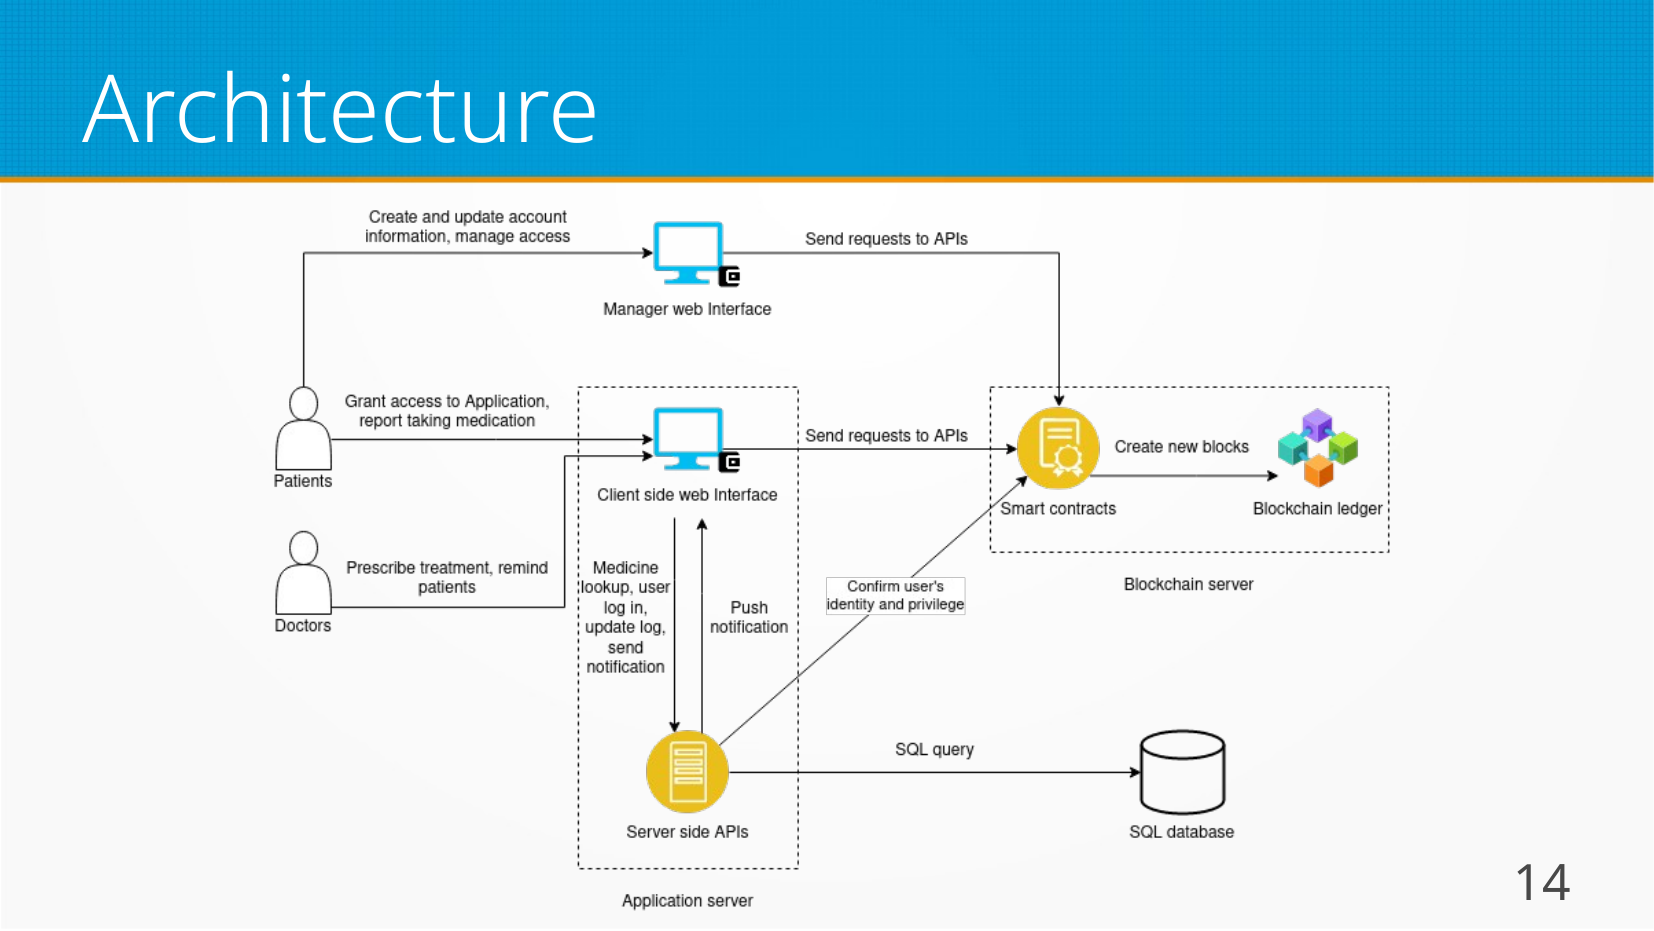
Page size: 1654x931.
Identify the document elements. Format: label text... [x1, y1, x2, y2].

title Architecture [82, 14, 1571, 171]
picture [0, 175, 1654, 931]
